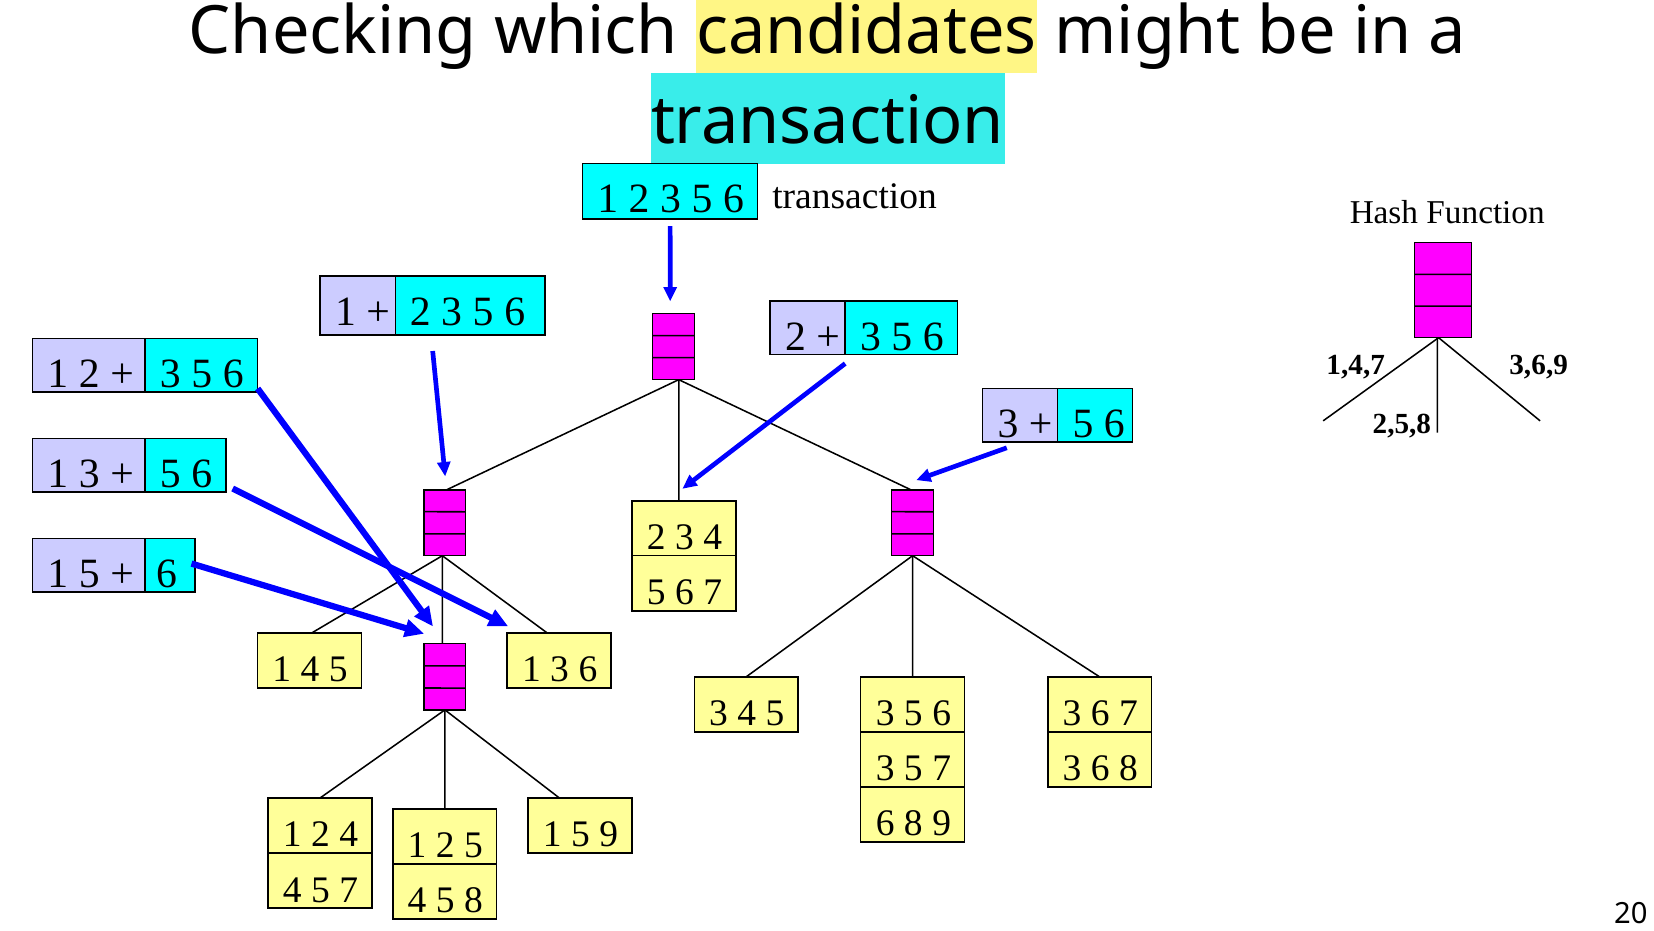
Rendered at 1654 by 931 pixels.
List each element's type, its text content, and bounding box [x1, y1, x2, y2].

text_box [891, 489, 934, 511]
text_box [652, 313, 695, 334]
text_box [1047, 676, 1152, 680]
text_box [424, 667, 466, 687]
text_box 1 + [320, 276, 395, 341]
text_box [1047, 731, 1152, 735]
text_box 1 3 + [32, 438, 149, 504]
text_box [541, 276, 546, 336]
text_box [1414, 307, 1472, 338]
text_box 1,4,7 [1311, 337, 1401, 388]
text_box 3 4 5 [694, 680, 800, 741]
text_box 2 + [770, 301, 855, 366]
text_box [424, 535, 466, 556]
text_box 5 6 [1068, 388, 1140, 454]
text_box 3 6 8 [1047, 735, 1153, 796]
text_box [860, 676, 965, 843]
text_box [424, 489, 466, 511]
text_box 3 + [982, 388, 1068, 454]
text_box 3 6 7 [1047, 680, 1153, 735]
text_box [1414, 242, 1472, 273]
text_box 6 8 9 [861, 790, 967, 851]
text_box 2 3 5 6 [395, 276, 541, 341]
text_box 3 5 6 [861, 680, 967, 735]
text_box [424, 513, 466, 533]
text_box [631, 500, 736, 611]
text_box 3 5 6 [149, 338, 259, 404]
text_box 1 2 + [32, 338, 149, 404]
text_box 5 6 7 [632, 559, 737, 620]
text_box [424, 689, 466, 710]
text_box [891, 535, 934, 556]
text_box [257, 632, 362, 636]
text_box [528, 797, 632, 801]
text_box 5 6 [149, 438, 228, 504]
text_box 1 4 5 [257, 636, 363, 697]
text_box 1 2 3 5 6 [582, 163, 759, 229]
text_box [507, 632, 611, 636]
text_box 2 3 4 [632, 504, 737, 559]
text_box 2,5,8 [1357, 397, 1447, 448]
text_box 3 5 6 [855, 301, 959, 366]
text_box [652, 359, 695, 380]
text_box 1 5 9 [528, 801, 634, 862]
text_box 6 [149, 538, 193, 604]
text_box 3 5 7 [861, 735, 967, 790]
text_box [652, 337, 695, 356]
text_box transaction [757, 163, 953, 224]
text_box [694, 676, 799, 680]
text_box [268, 797, 372, 801]
text_box 1 5 + [32, 538, 149, 604]
text_box [424, 643, 466, 665]
text_box 1,4,7 [1372, 367, 1401, 388]
text_box 1 3 6 [507, 636, 613, 697]
text_box 1 2 5 [392, 812, 498, 867]
text_box Hash Function [1334, 183, 1561, 238]
text_box 1 2 4 [268, 801, 374, 857]
text_box [1414, 276, 1472, 305]
title Checking which candidates might be in a transaction [8, 16, 1648, 129]
text_box 3,6,9 [1494, 337, 1584, 388]
text_box 4 5 7 [268, 857, 374, 918]
text_box [268, 853, 372, 857]
text_box 4 5 8 [392, 867, 498, 928]
text_box [891, 513, 934, 533]
